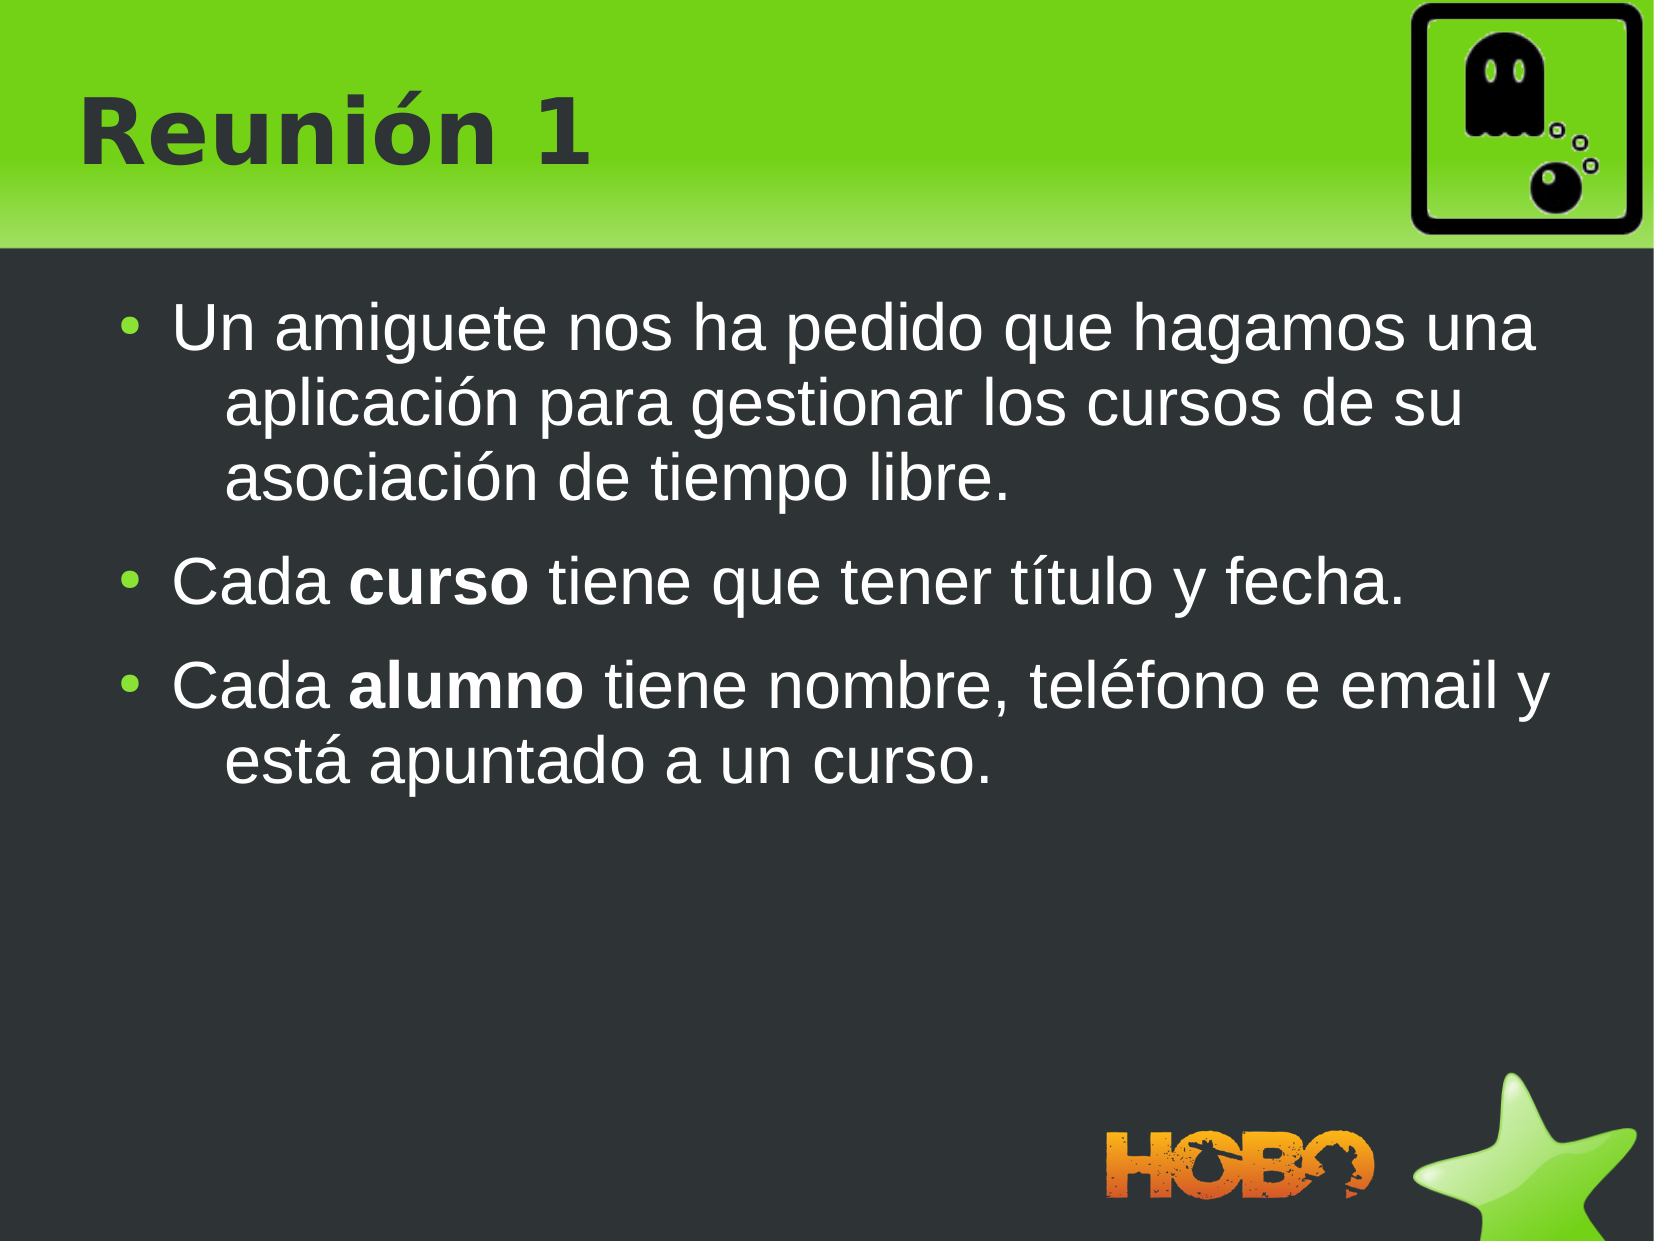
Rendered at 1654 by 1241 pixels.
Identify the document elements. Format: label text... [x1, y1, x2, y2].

list Un amiguete nos ha pedido que hagamos una aplicación para gestionar los cursos de su asociación de tiempo libre. Cada curso tiene que tener título y fecha. Cada alumno tiene nombre, teléfono e email y está apuntado a un curso. [82, 290, 1571, 1094]
picture [0, 0, 1654, 1241]
title Reunión 1 [76, 36, 1565, 229]
